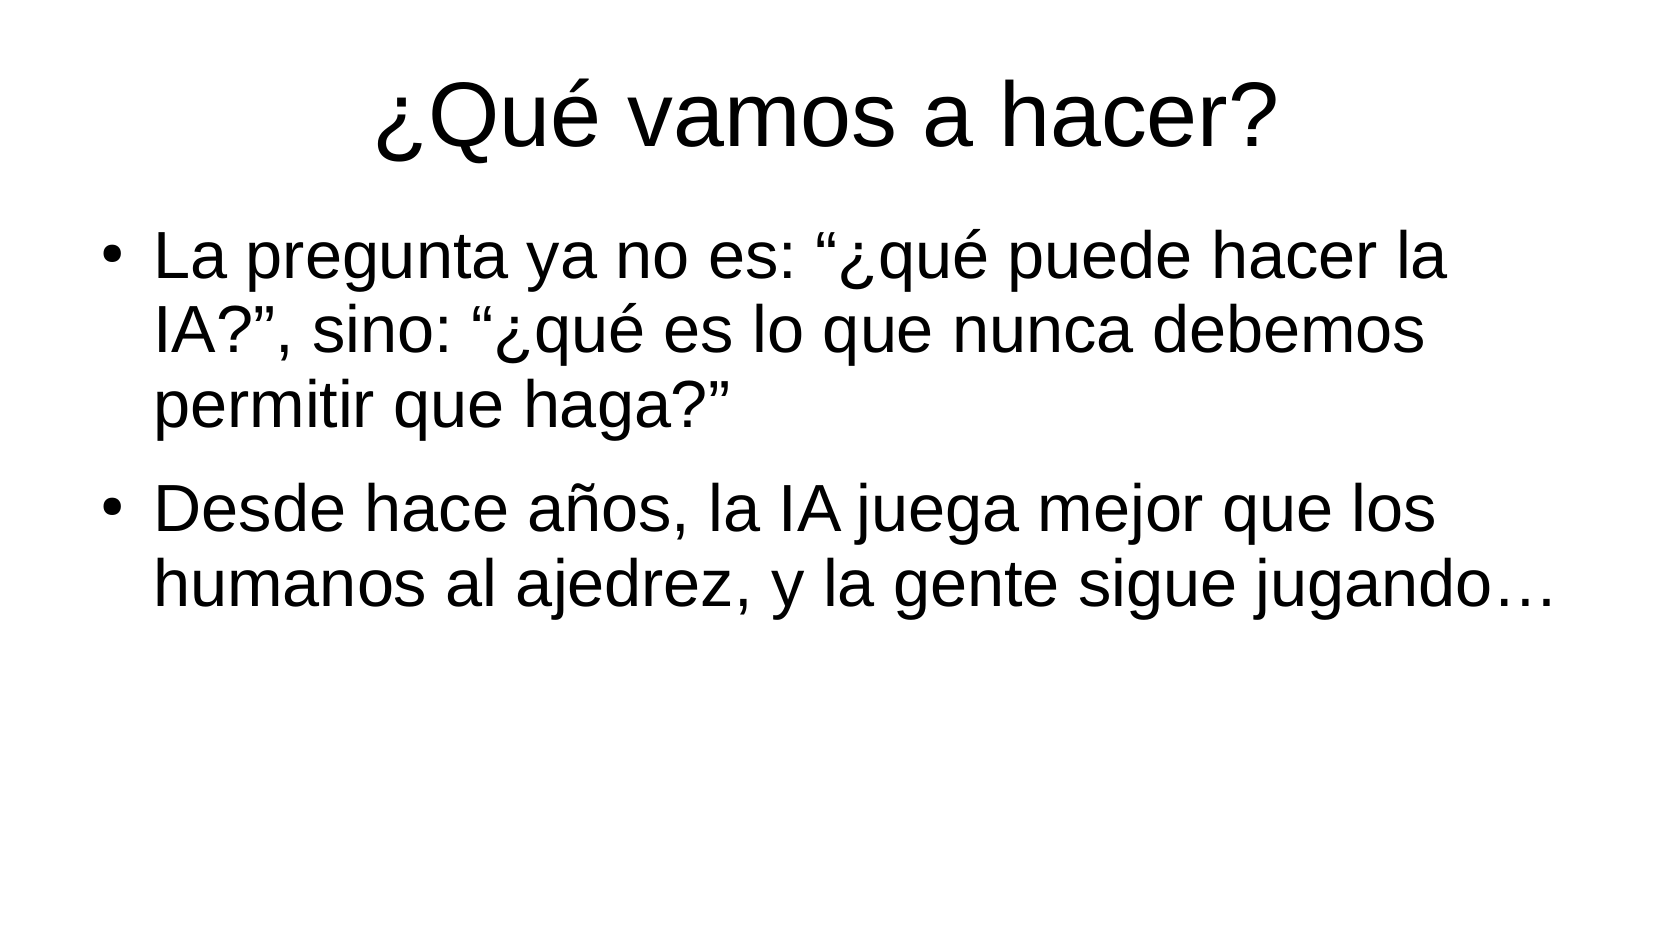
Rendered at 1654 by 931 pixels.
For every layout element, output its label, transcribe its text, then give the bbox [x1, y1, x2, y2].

list La pregunta ya no es: “¿qué puede hacer la IA?”, sino: “¿qué es lo que nunca debemos permitir que haga?” Desde hace años, la IA juega mejor que los humanos al ajedrez, y la gente sigue jugando… [82, 217, 1571, 758]
title ¿Qué vamos a hacer? [82, 37, 1571, 193]
